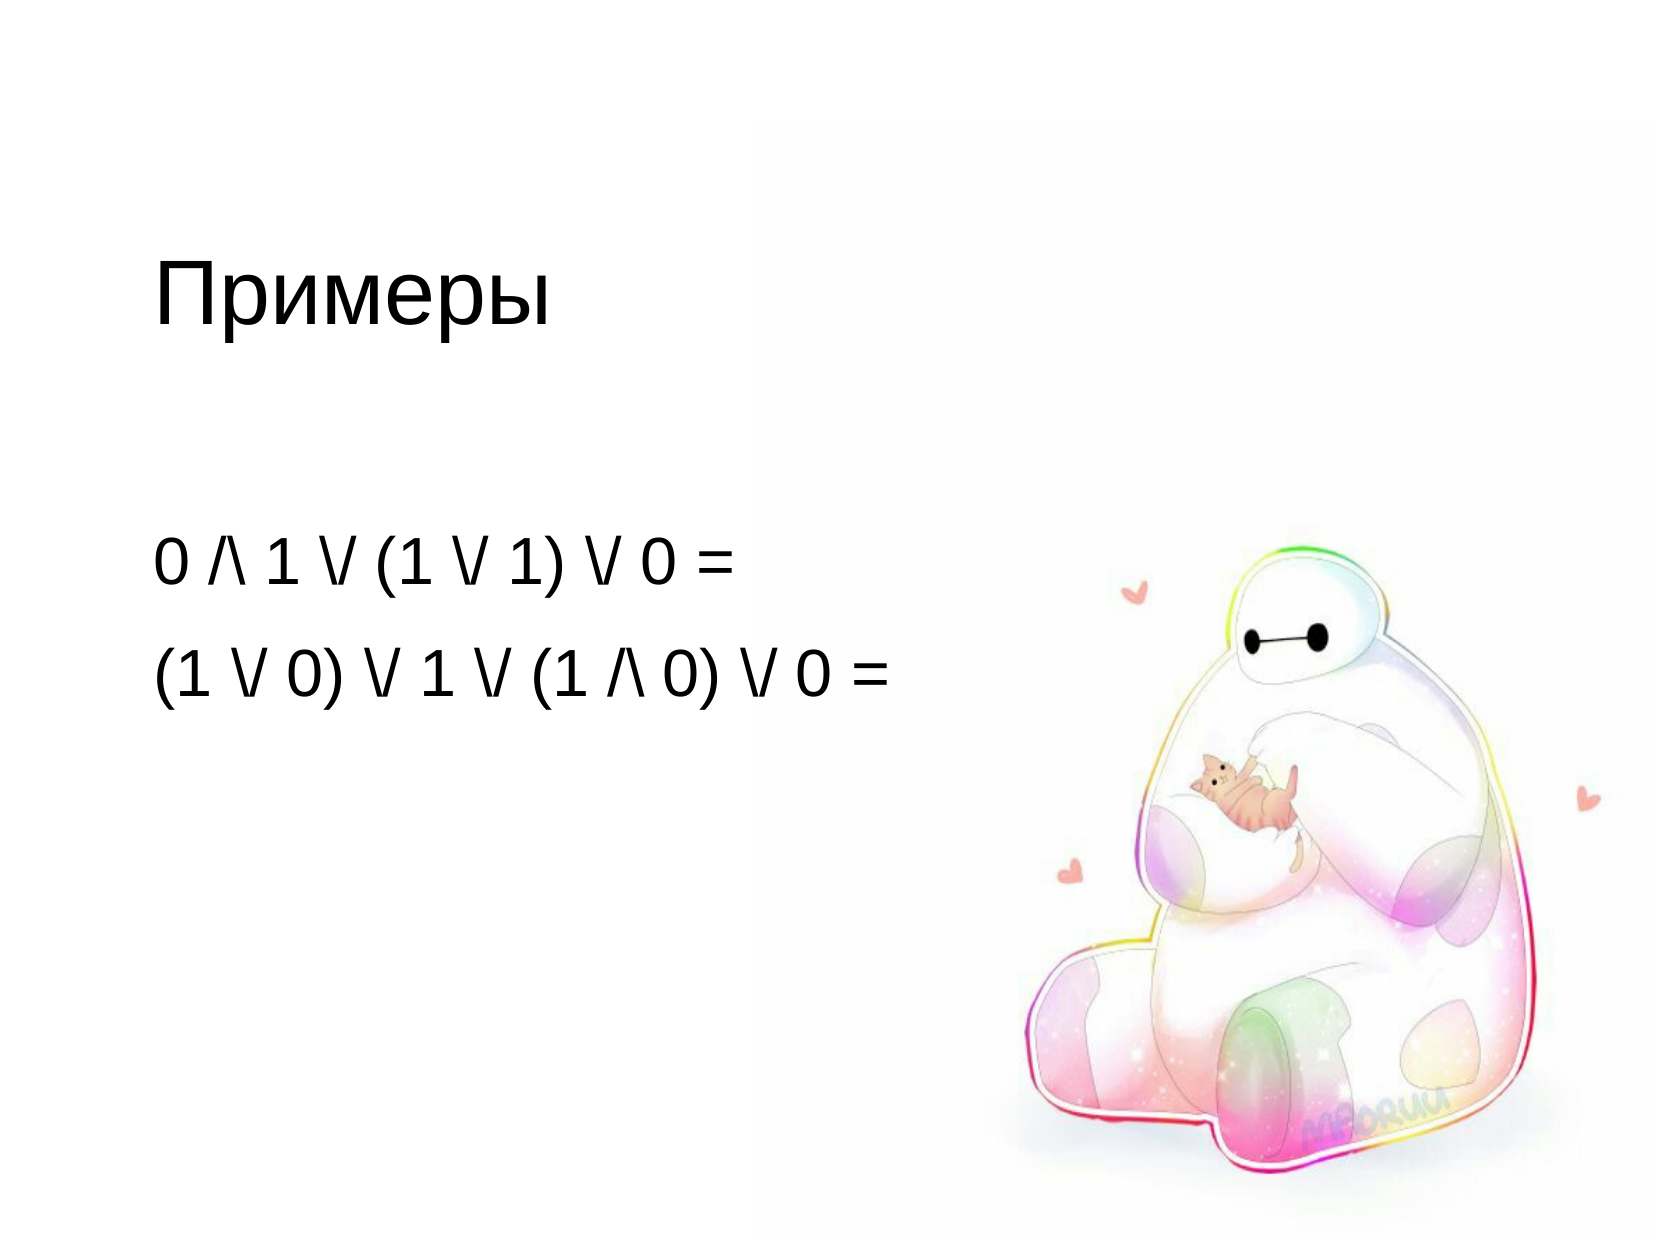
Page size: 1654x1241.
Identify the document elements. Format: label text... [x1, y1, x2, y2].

title Примеры [153, 188, 1453, 397]
picture [751, 123, 1654, 1241]
text_box 0 /\ 1 \/ (1 \/ 1) \/ 0 = (1 \/ 0) \/ 1 \/ (1 /\ 0) \/ 0 = [153, 448, 1040, 748]
